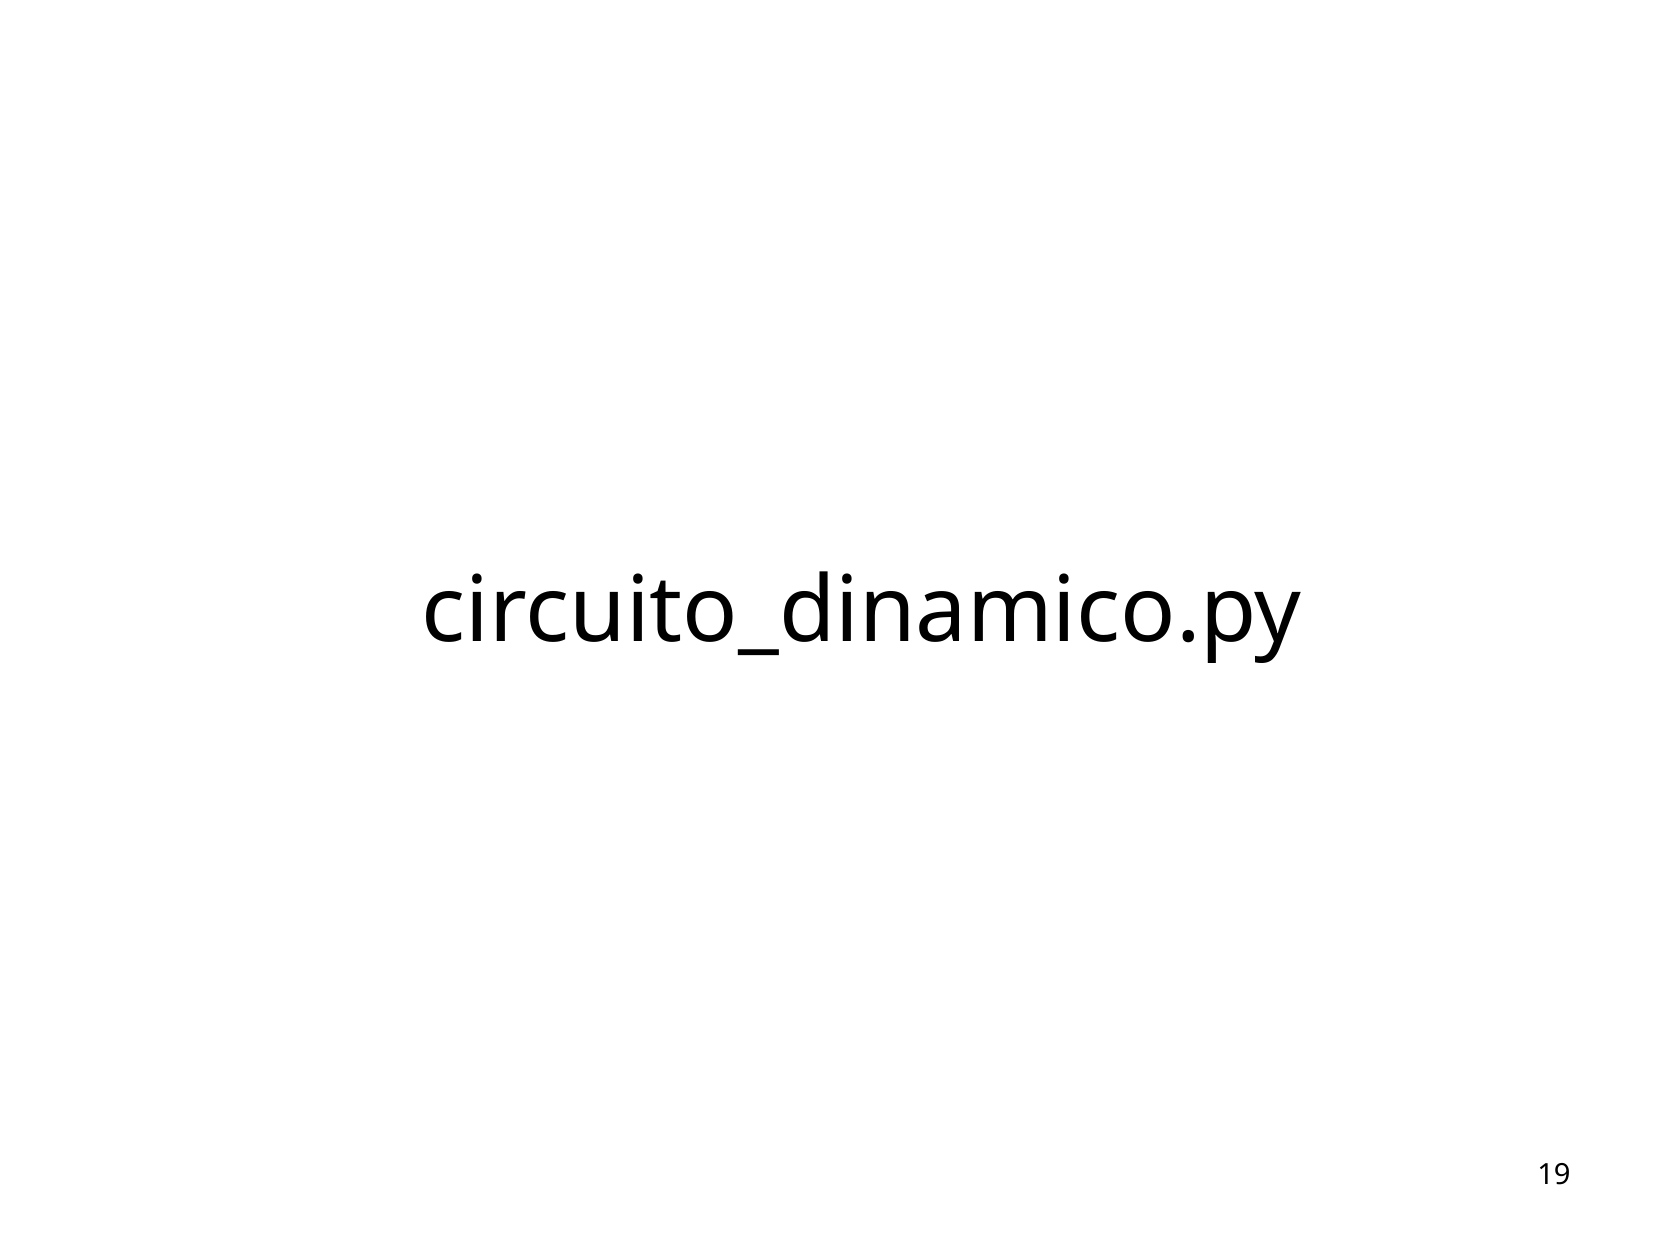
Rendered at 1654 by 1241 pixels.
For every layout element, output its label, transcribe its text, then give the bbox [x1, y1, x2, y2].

list circuito_dinamico.py [285, 543, 1369, 697]
